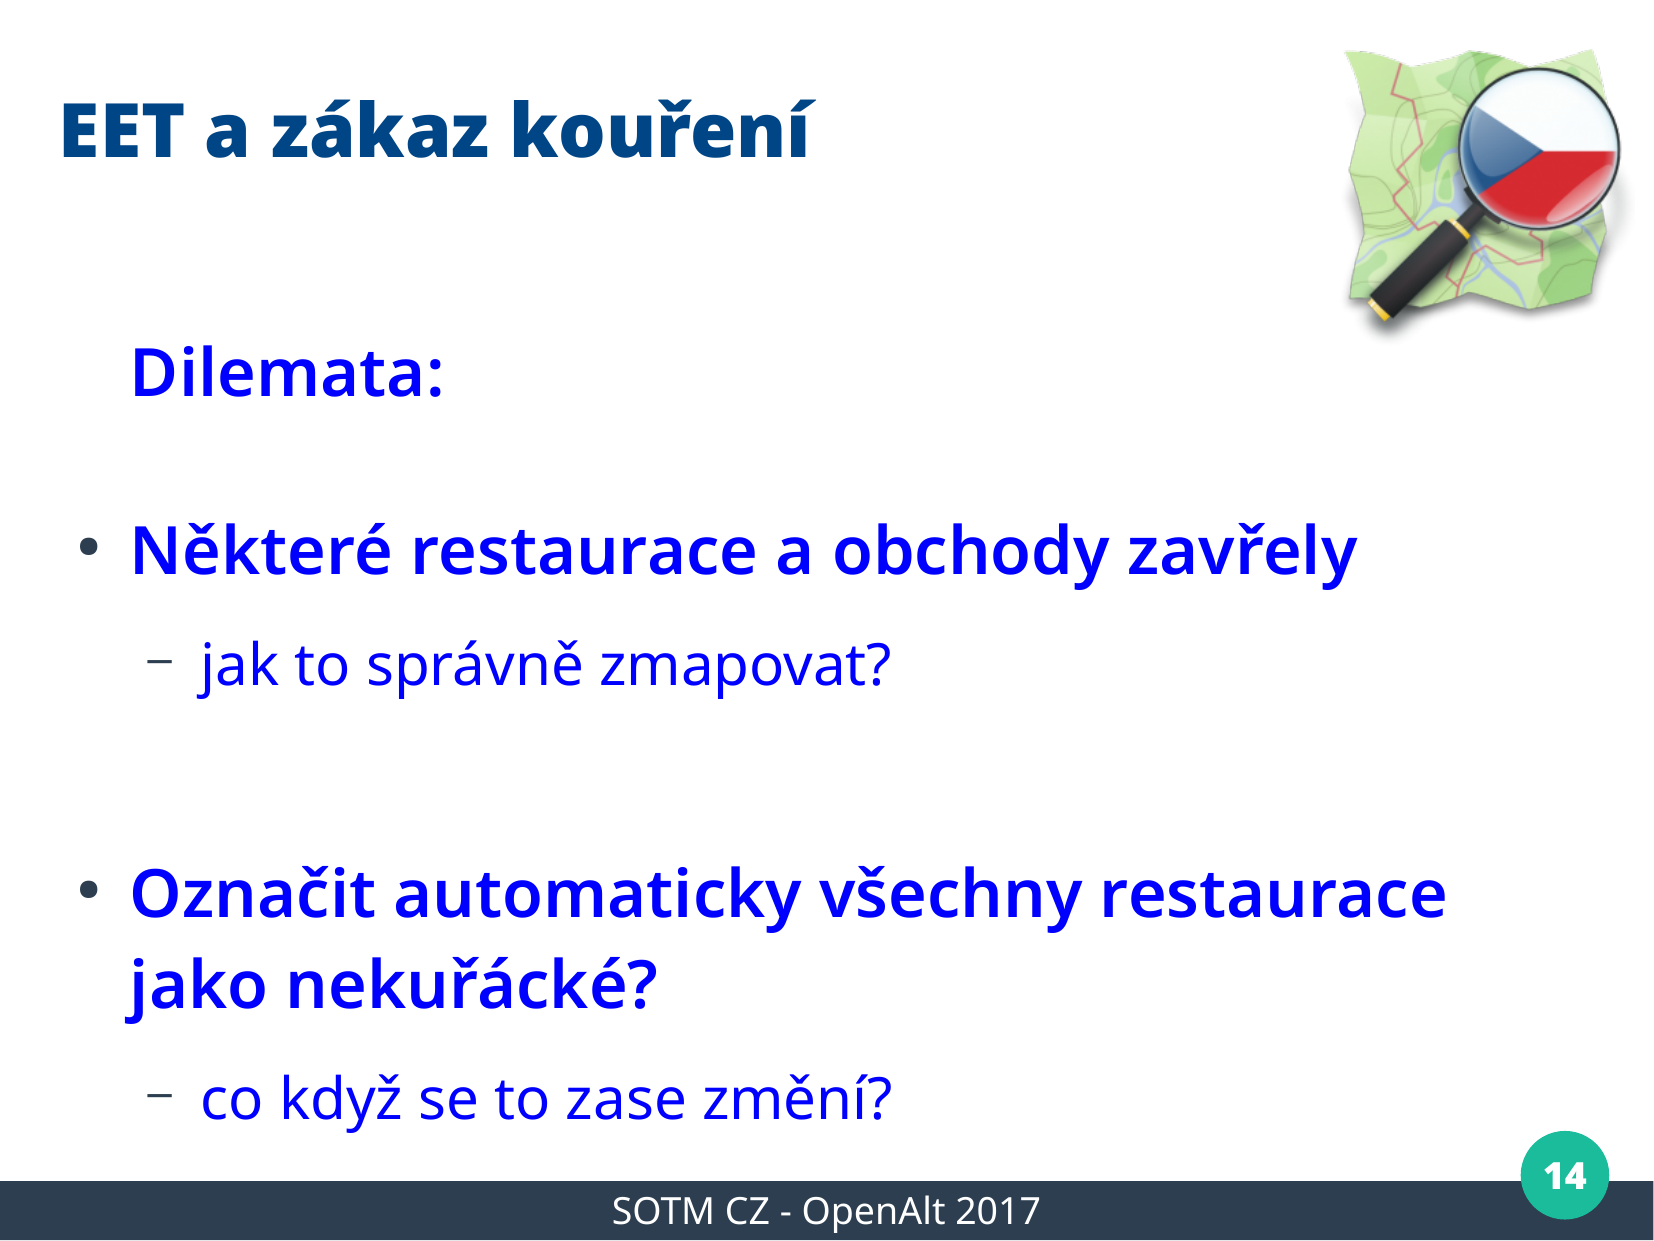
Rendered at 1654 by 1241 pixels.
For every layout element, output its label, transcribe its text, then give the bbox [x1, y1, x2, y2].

picture [1334, 49, 1635, 350]
list Dilemata: Některé restaurace a obchody zavřely jak to správně zmapovat? Označit automaticky všechny restaurace jako nekuřácké? co když se to zase změní? [59, 324, 1595, 1152]
title EET a zákaz kouření [59, 49, 1347, 207]
